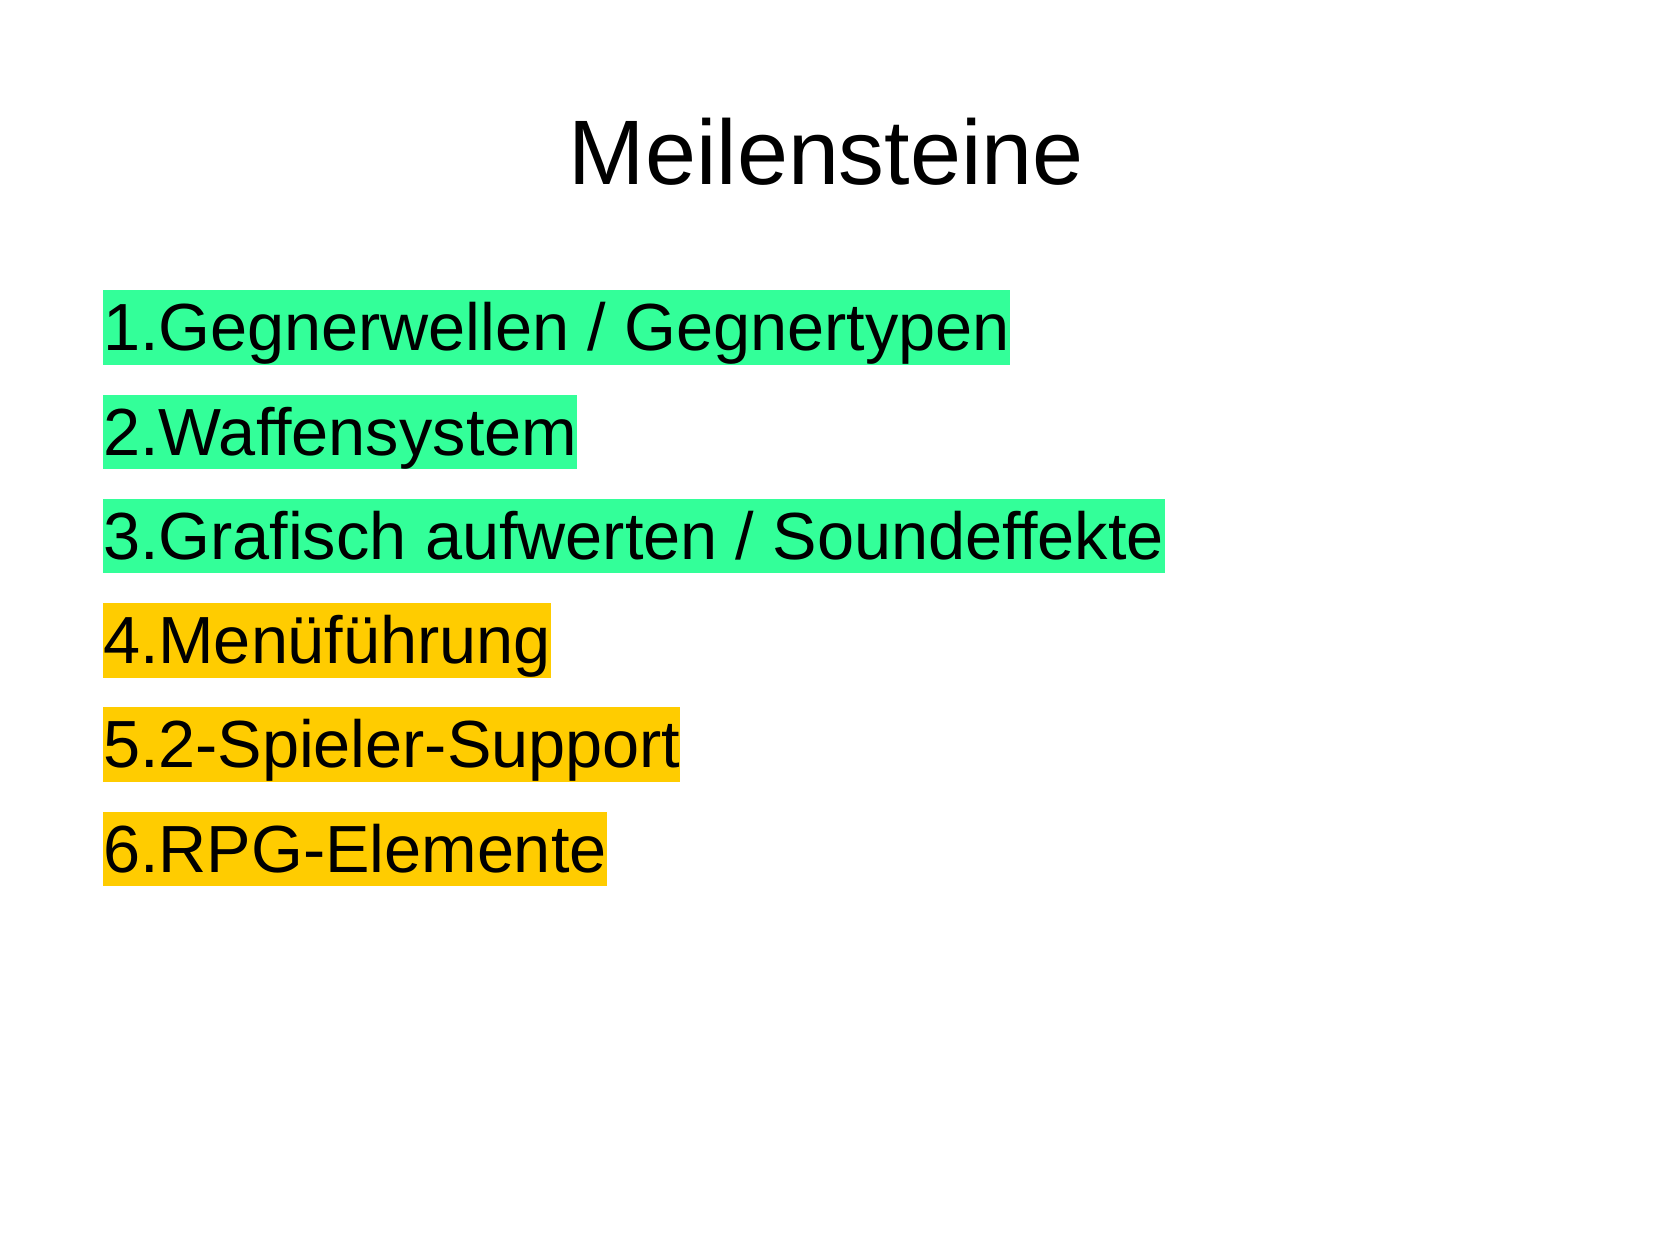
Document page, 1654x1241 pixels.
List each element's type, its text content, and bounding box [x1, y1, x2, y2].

list Gegnerwellen / Gegnertypen Waffensystem Grafisch aufwerten / Soundeffekte Menüführung 2-Spieler-Support RPG-Elemente [85, 290, 1574, 1010]
title Meilensteine [82, 49, 1571, 257]
